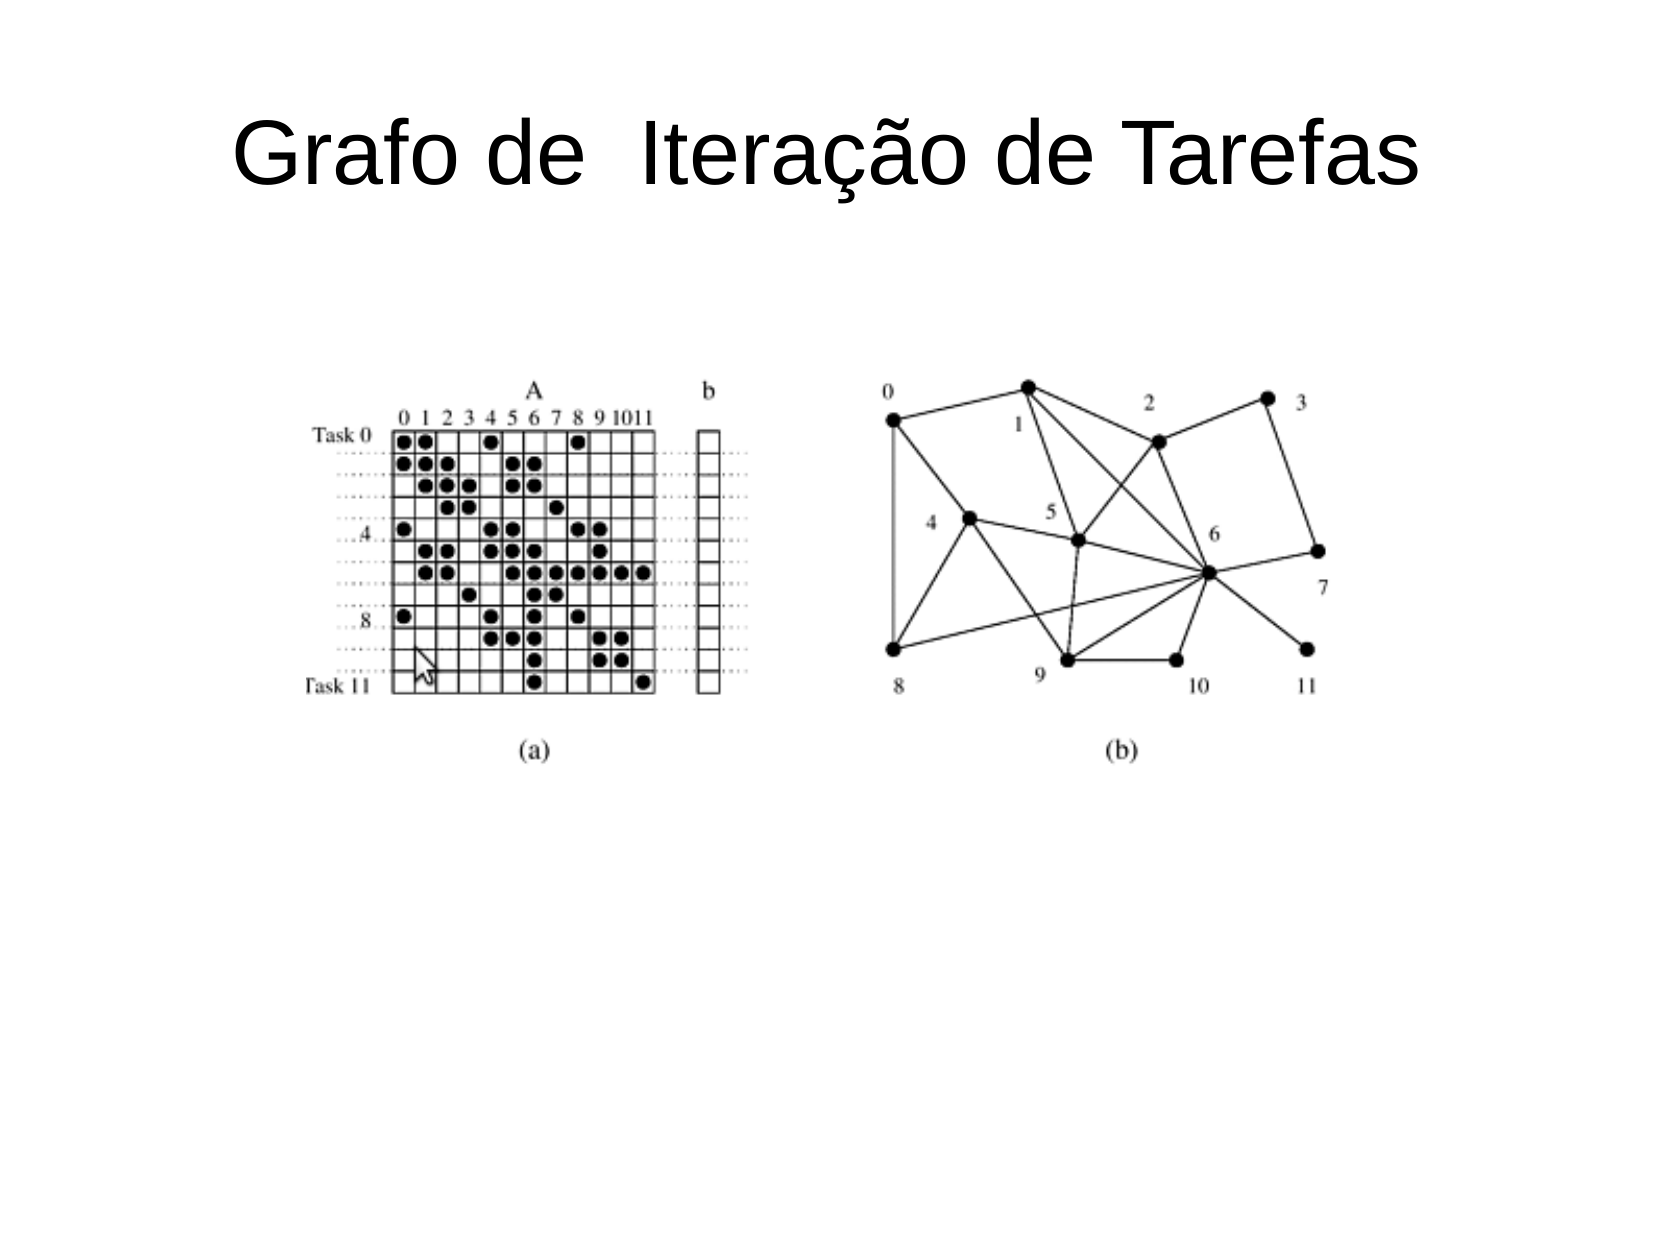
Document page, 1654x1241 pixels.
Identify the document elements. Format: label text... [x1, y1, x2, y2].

title Grafo de Iteração de Tarefas [82, 49, 1571, 257]
picture [306, 359, 1351, 793]
